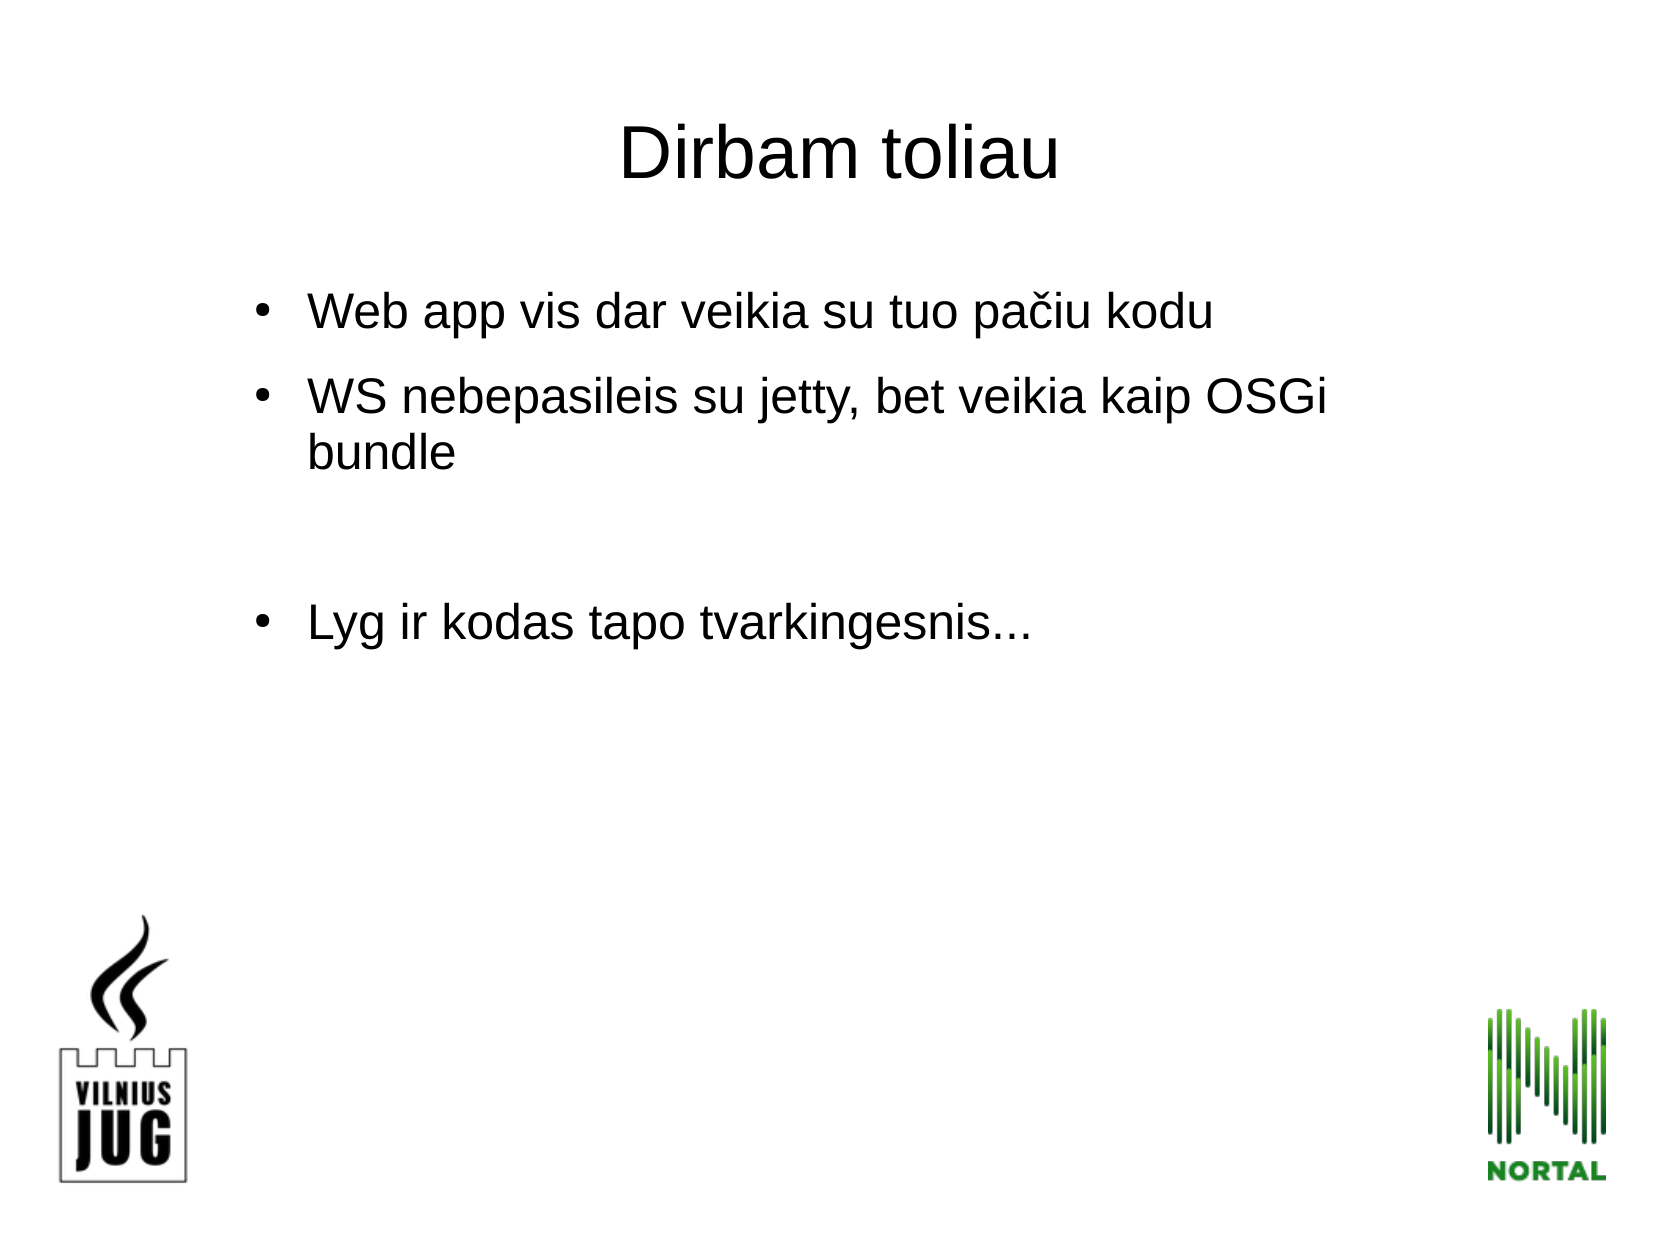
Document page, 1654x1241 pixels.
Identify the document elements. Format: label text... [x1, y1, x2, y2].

list Web app vis dar veikia su tuo pačiu kodu WS nebepasileis su jetty, bet veikia kaip OSGi bundle Lyg ir kodas tapo tvarkingesnis... [236, 283, 1465, 1102]
picture [1488, 1009, 1606, 1182]
picture [34, 892, 213, 1205]
title Dirbam toliau [82, 49, 1571, 257]
